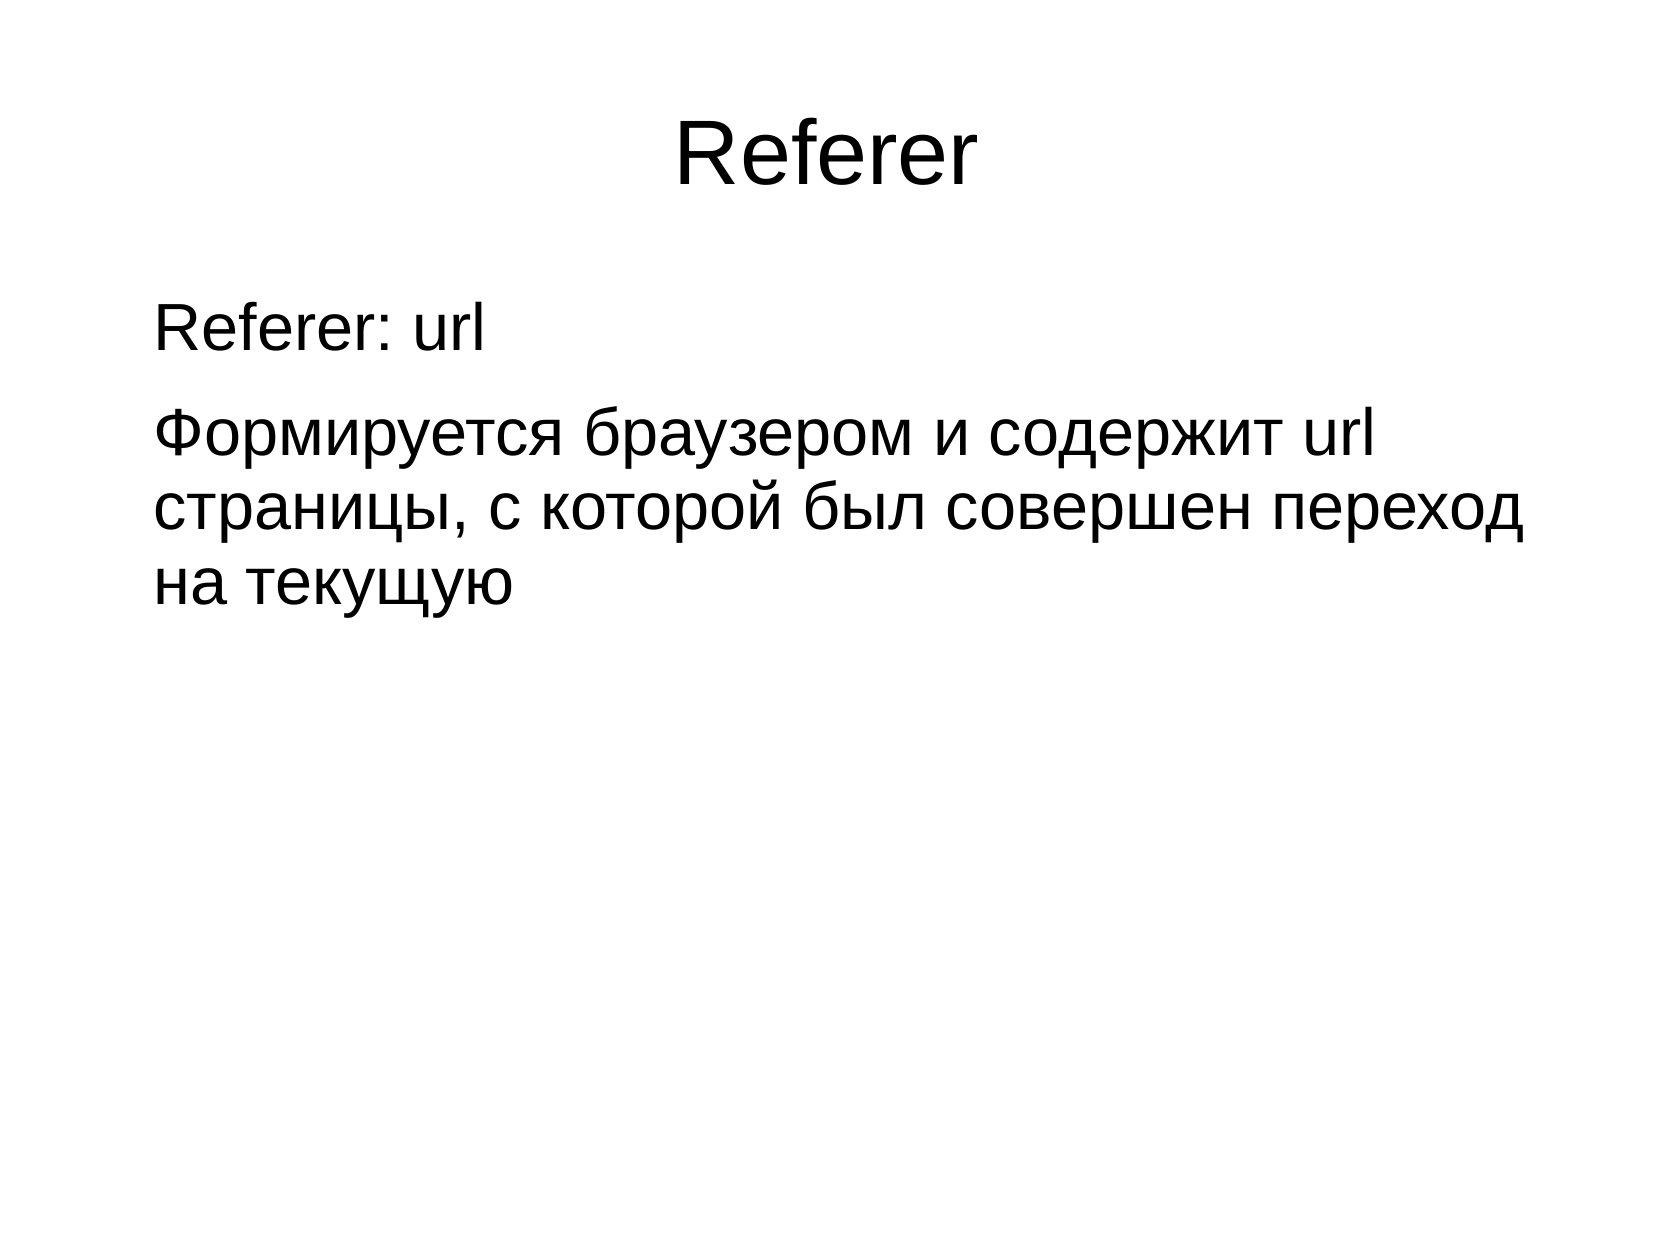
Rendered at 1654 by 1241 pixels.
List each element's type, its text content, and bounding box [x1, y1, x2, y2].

title Referer [82, 49, 1571, 257]
list Referer: url Формируется браузером и содержит url страницы, с которой был совершен переход на текущую [82, 290, 1571, 1109]
